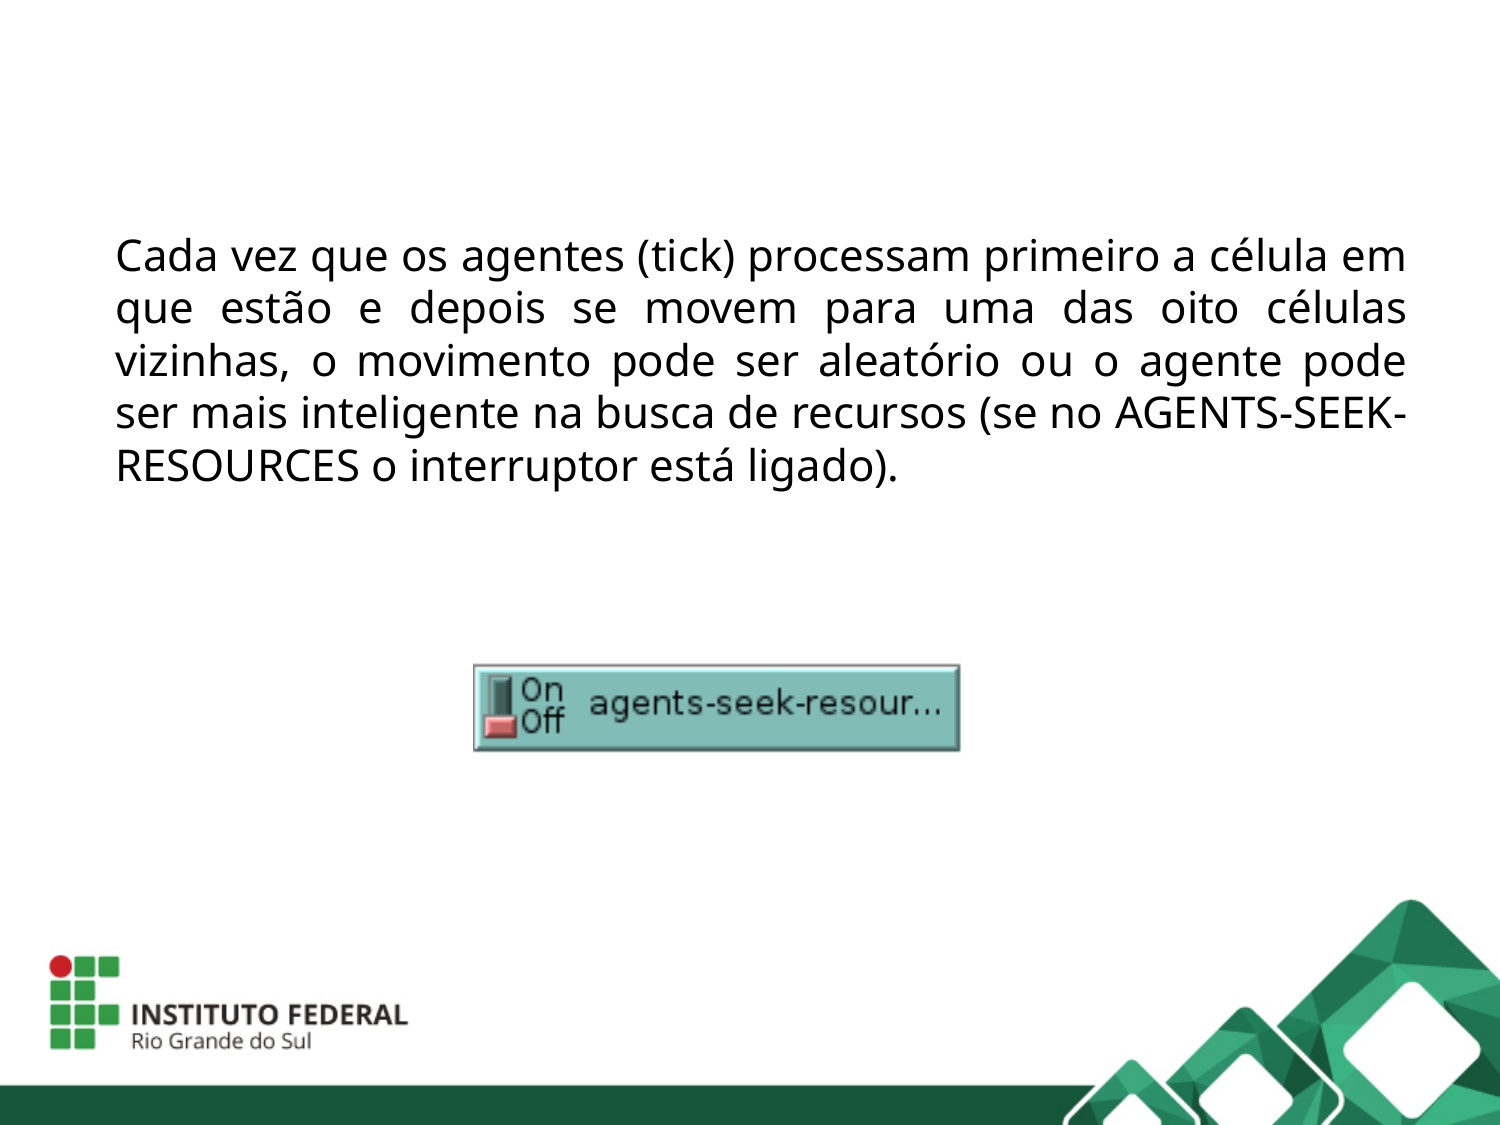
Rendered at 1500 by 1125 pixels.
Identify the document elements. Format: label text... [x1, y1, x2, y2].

text_box Cada vez que os agentes (tick) processam primeiro a célula em que estão e depois se movem para uma das oito células vizinhas, o movimento pode ser aleatório ou o agente pode ser mais inteligente na busca de recursos (se no AGENTS-SEEK-RESOURCES o interruptor está ligado). [100, 220, 1424, 813]
picture [0, 0, 1500, 1125]
